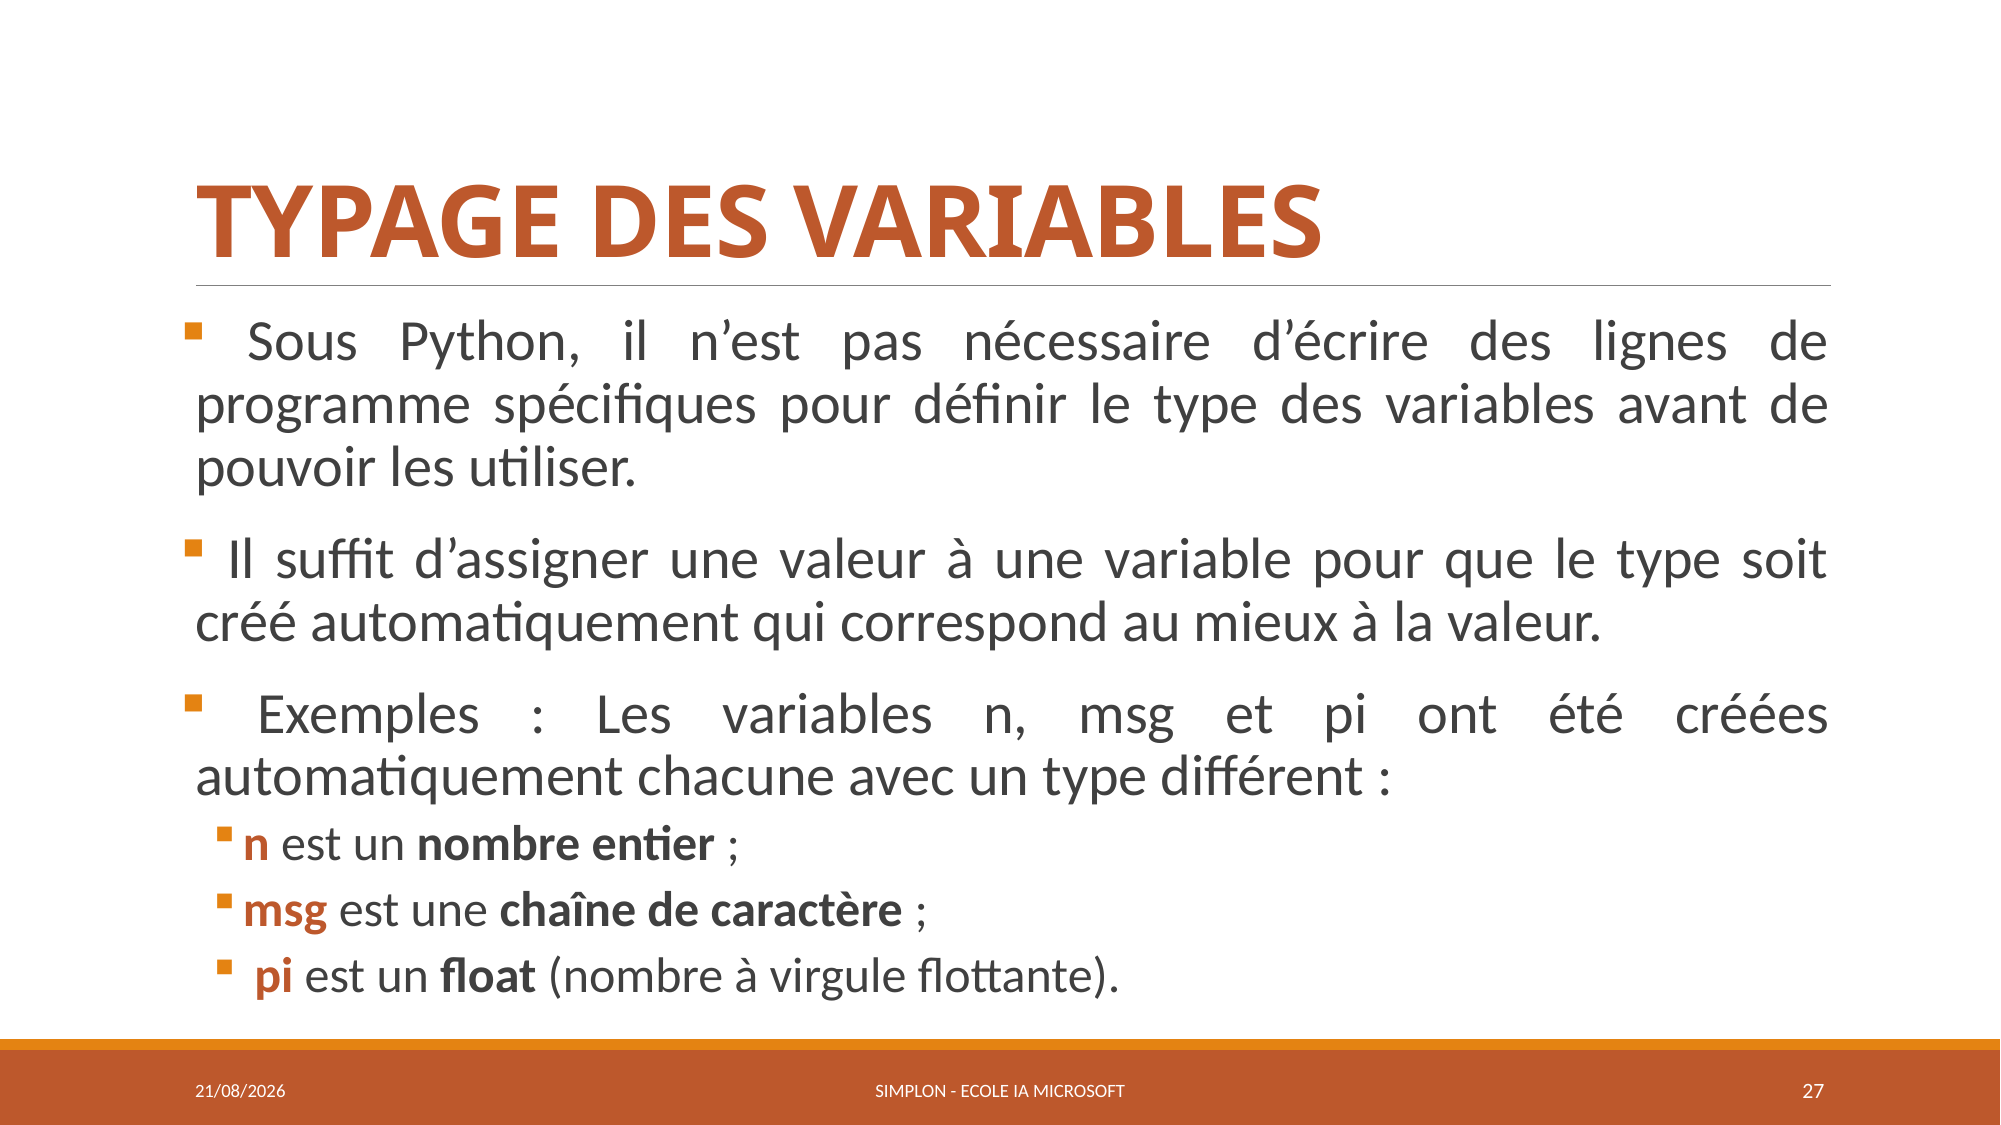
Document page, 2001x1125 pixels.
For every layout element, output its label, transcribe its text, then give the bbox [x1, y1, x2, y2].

slide_number <numéro> [1624, 1059, 1840, 1120]
slide_number 16/01/2020 [180, 1059, 586, 1120]
footer Simplon - Ecole IA Microsoft [604, 1059, 1396, 1120]
list Sous Python, il n’est pas nécessaire d’écrire des lignes de programme spécifiques pour définir le type des variables avant de pouvoir les utiliser. Il suffit d’assigner une valeur à une variable pour que le type soit créé automatiquement qui correspond au mieux à la valeur. Exemples : Les variables n, msg et pi ont été créées automatiquement chacune avec un type différent : n est un nombre entier ; msg est une chaîne de caractère ; pi est un float (nombre à virgule flottante). [180, 302, 1830, 1027]
title TYPAGE DES VARIABLES [180, 47, 1830, 285]
